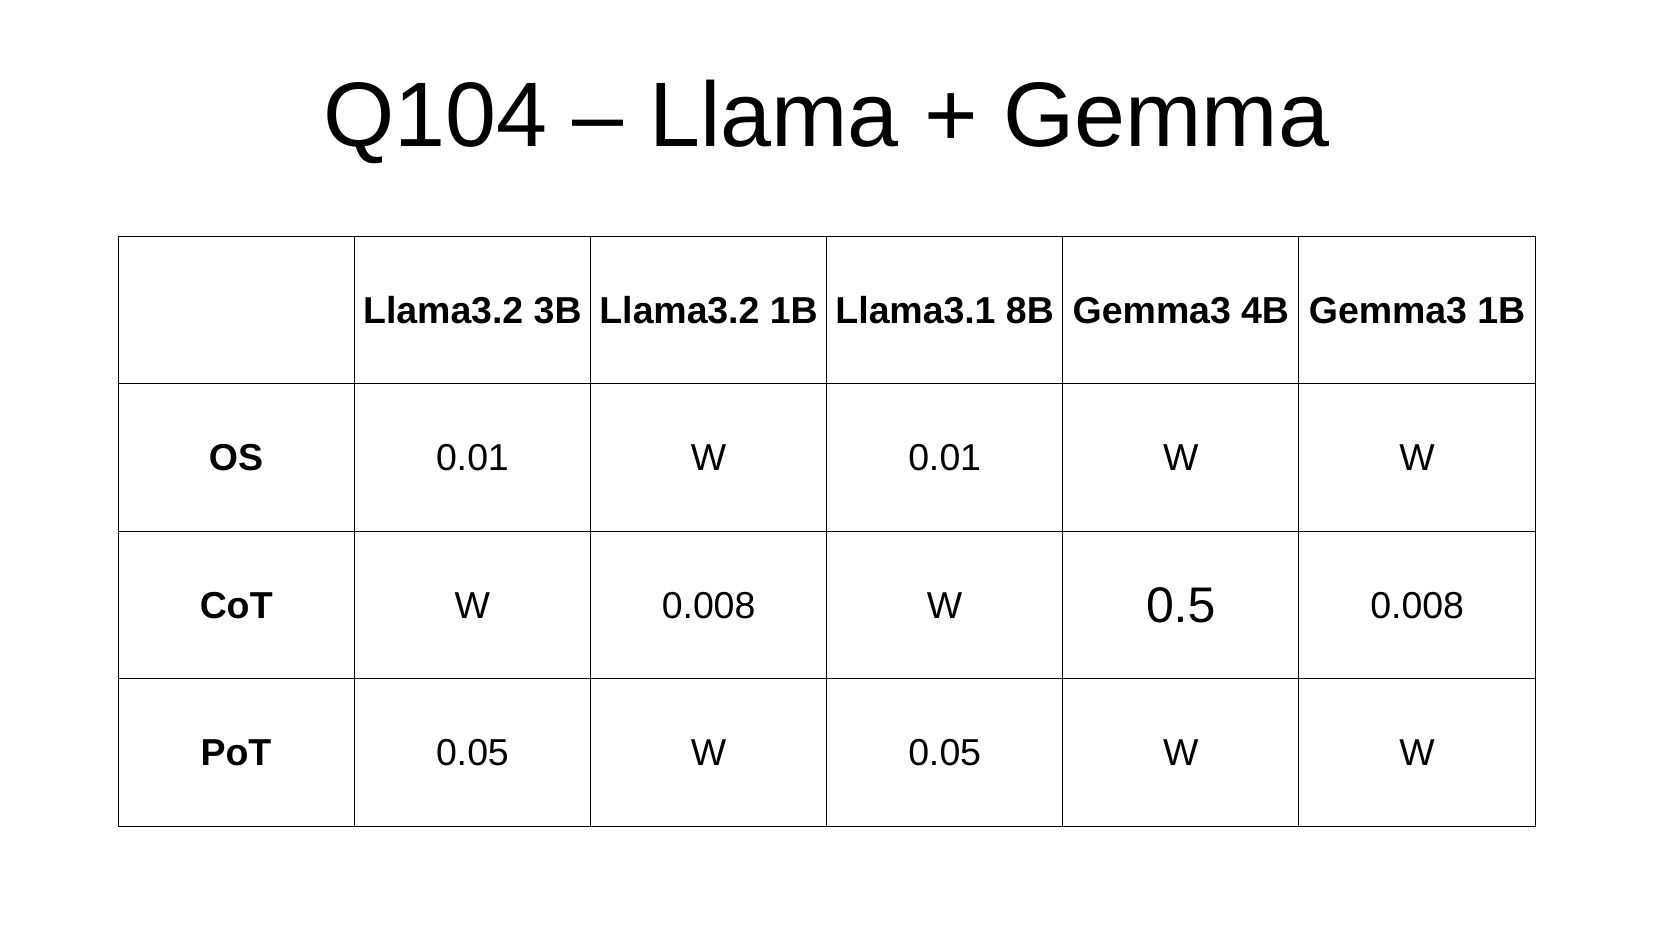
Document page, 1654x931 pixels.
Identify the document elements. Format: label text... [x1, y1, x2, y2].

table_cell W [1063, 384, 1298, 531]
table_cell W [1299, 679, 1535, 826]
table_header Gemma3 4B [1063, 237, 1298, 383]
table_cell W [355, 532, 590, 678]
table_header Gemma3 1B [1299, 237, 1535, 383]
table_cell 0.05 [355, 679, 590, 826]
table_cell 0.05 [827, 679, 1062, 826]
table_cell W [1299, 384, 1535, 531]
table_cell W [591, 679, 826, 826]
table_cell 0.5 [1063, 532, 1298, 678]
title Q104 – Llama + Gemma [82, 37, 1571, 193]
table_header [119, 237, 354, 383]
table_cell 0.008 [591, 532, 826, 678]
table_header Llama3.2 1B [591, 237, 826, 383]
table_cell W [1063, 679, 1298, 826]
table_header Llama3.1 8B [827, 237, 1062, 383]
table_cell CoT [119, 532, 354, 678]
table_header Llama3.2 3B [355, 237, 590, 383]
table_cell 0.008 [1299, 532, 1535, 678]
table_cell 0.01 [827, 384, 1062, 531]
table_cell PoT [119, 679, 354, 826]
table_cell W [591, 384, 826, 531]
table_cell W [827, 532, 1062, 678]
table_cell 0.01 [355, 384, 590, 531]
table_cell OS [119, 384, 354, 531]
